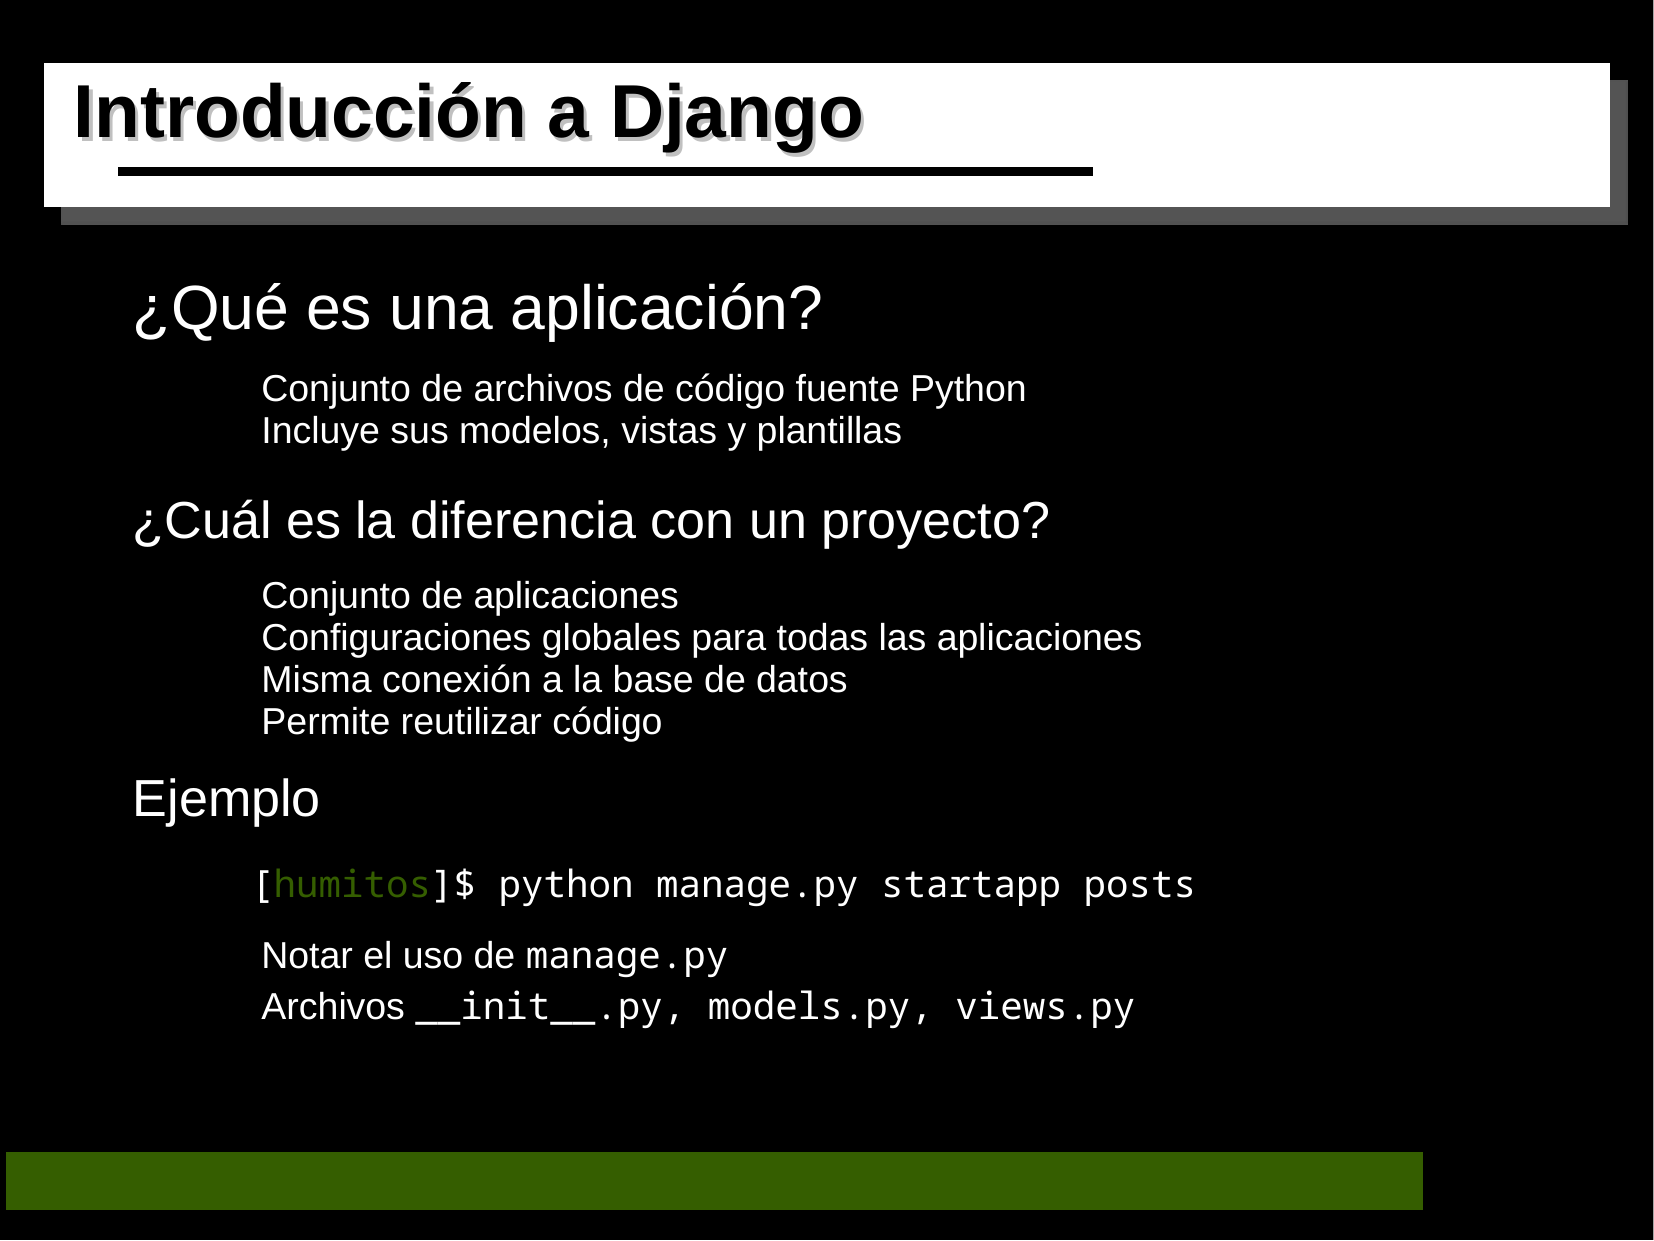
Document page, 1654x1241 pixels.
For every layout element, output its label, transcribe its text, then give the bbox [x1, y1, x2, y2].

text_box Conjunto de aplicaciones Configuraciones globales para todas las aplicaciones Misma conexión a la base de datos Permite reutilizar código [236, 566, 1447, 750]
text_box [44, 63, 1610, 207]
text_box [5, 1151, 1424, 1211]
text_box Conjunto de archivos de código fuente Python Incluye sus modelos, vistas y plantillas [236, 360, 1447, 460]
text_box [humitos]$ python manage.py startapp posts [236, 850, 1447, 916]
text_box Notar el uso de manage.py Archivos __init__.py, models.py, views.py [236, 921, 1447, 1024]
text_box ¿Qué es una aplicación? [118, 265, 839, 351]
text_box Ejemplo [118, 761, 337, 835]
text_box ¿Cuál es la diferencia con un proyecto? [118, 484, 1066, 558]
text_box Introducción a Django [59, 62, 894, 184]
